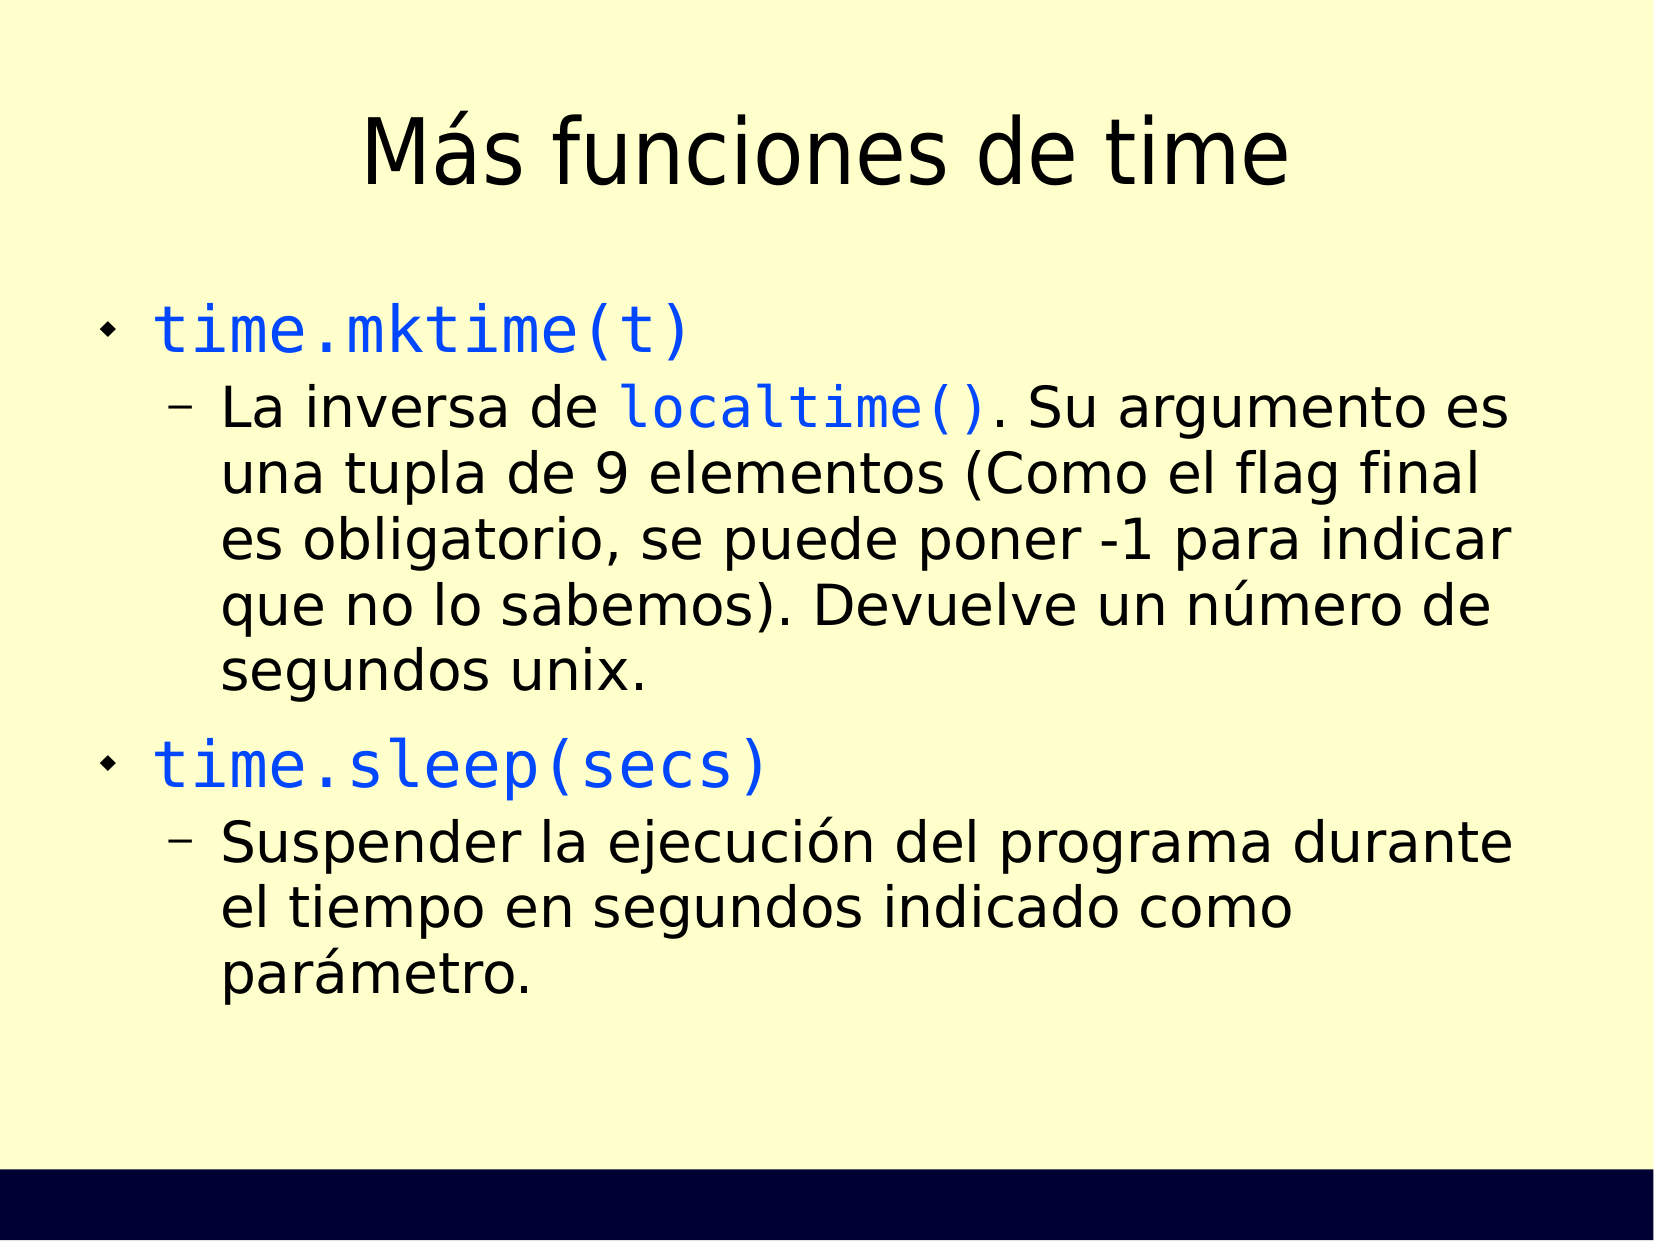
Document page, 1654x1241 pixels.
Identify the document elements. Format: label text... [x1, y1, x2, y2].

list time.mktime(t) La inversa de localtime(). Su argumento es una tupla de 9 elementos (Como el flag final es obligatorio, se puede poner -1 para indicar que no lo sabemos). Devuelve un número de segundos unix. time.sleep(secs) Suspender la ejecución del programa durante el tiempo en segundos indicado como parámetro. [82, 290, 1538, 1010]
title Más funciones de time [82, 49, 1571, 257]
